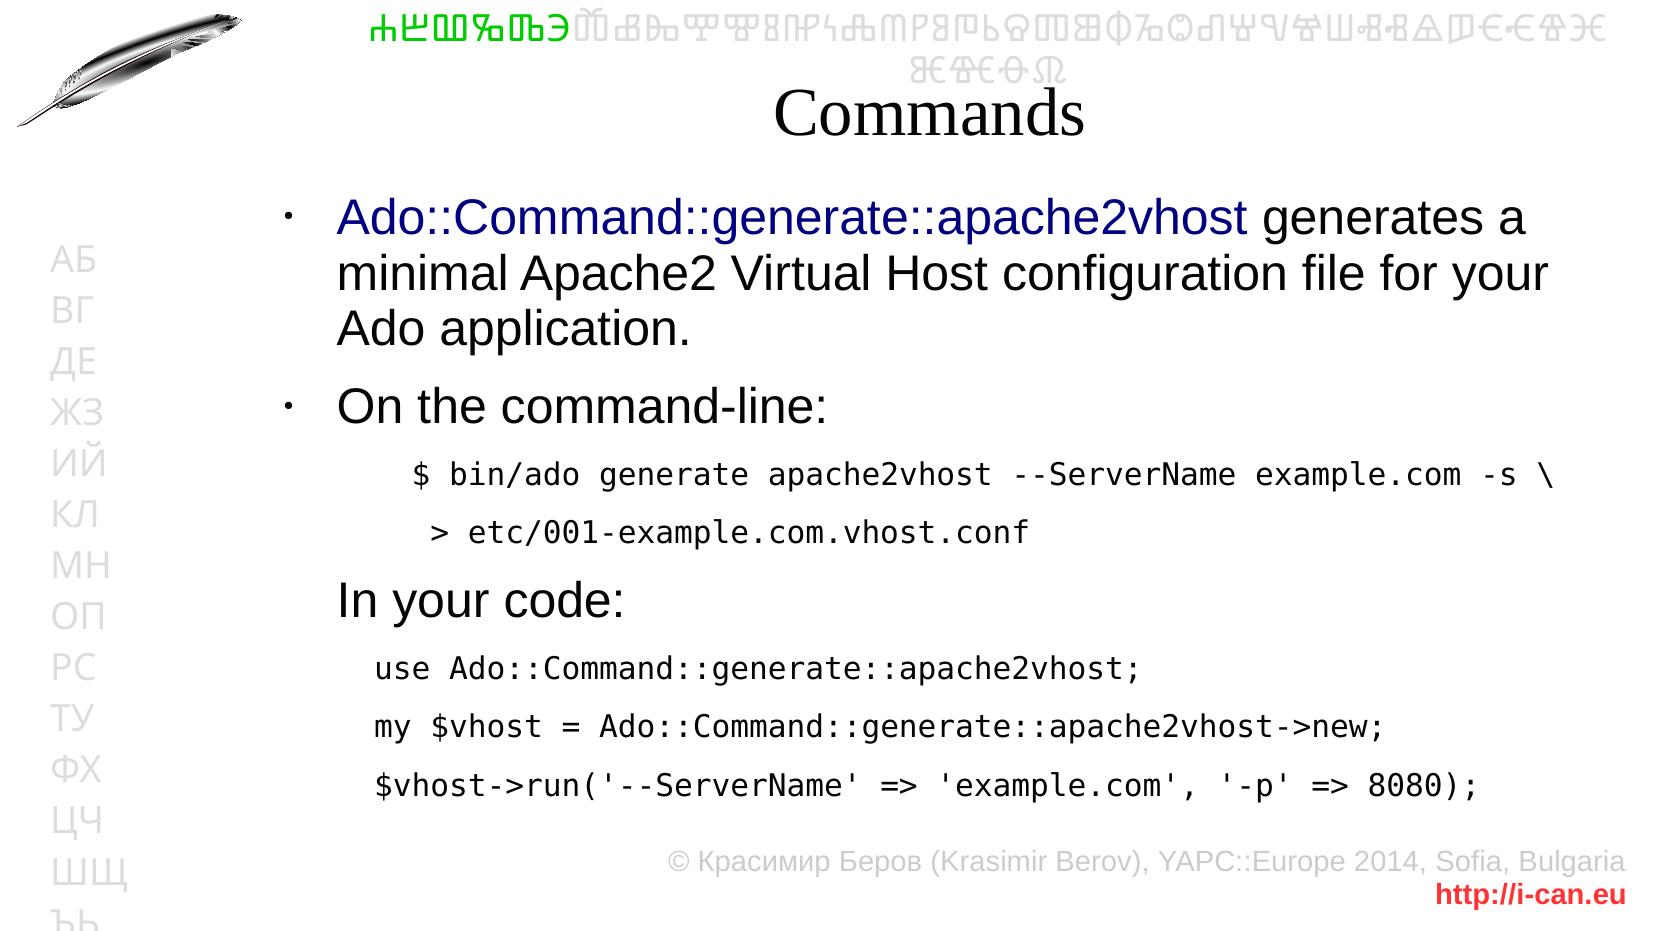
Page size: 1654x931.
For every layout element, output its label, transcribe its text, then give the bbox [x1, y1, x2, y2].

title Commands [265, 35, 1595, 188]
list Ado::Command::generate::apache2vhost generates a minimal Apache2 Virtual Host configuration file for your Ado application. On the command-line: $ bin/ado generate apache2vhost --ServerName example.com -s \ > etc/001-example.com.vhost.conf In your code: use Ado::Command::generate::apache2vhost; my $vhost = Ado::Command::generate::apache2vhost->new; $vhost->run('--ServerName' => 'example.com', '-p' => 8080); [265, 188, 1595, 815]
